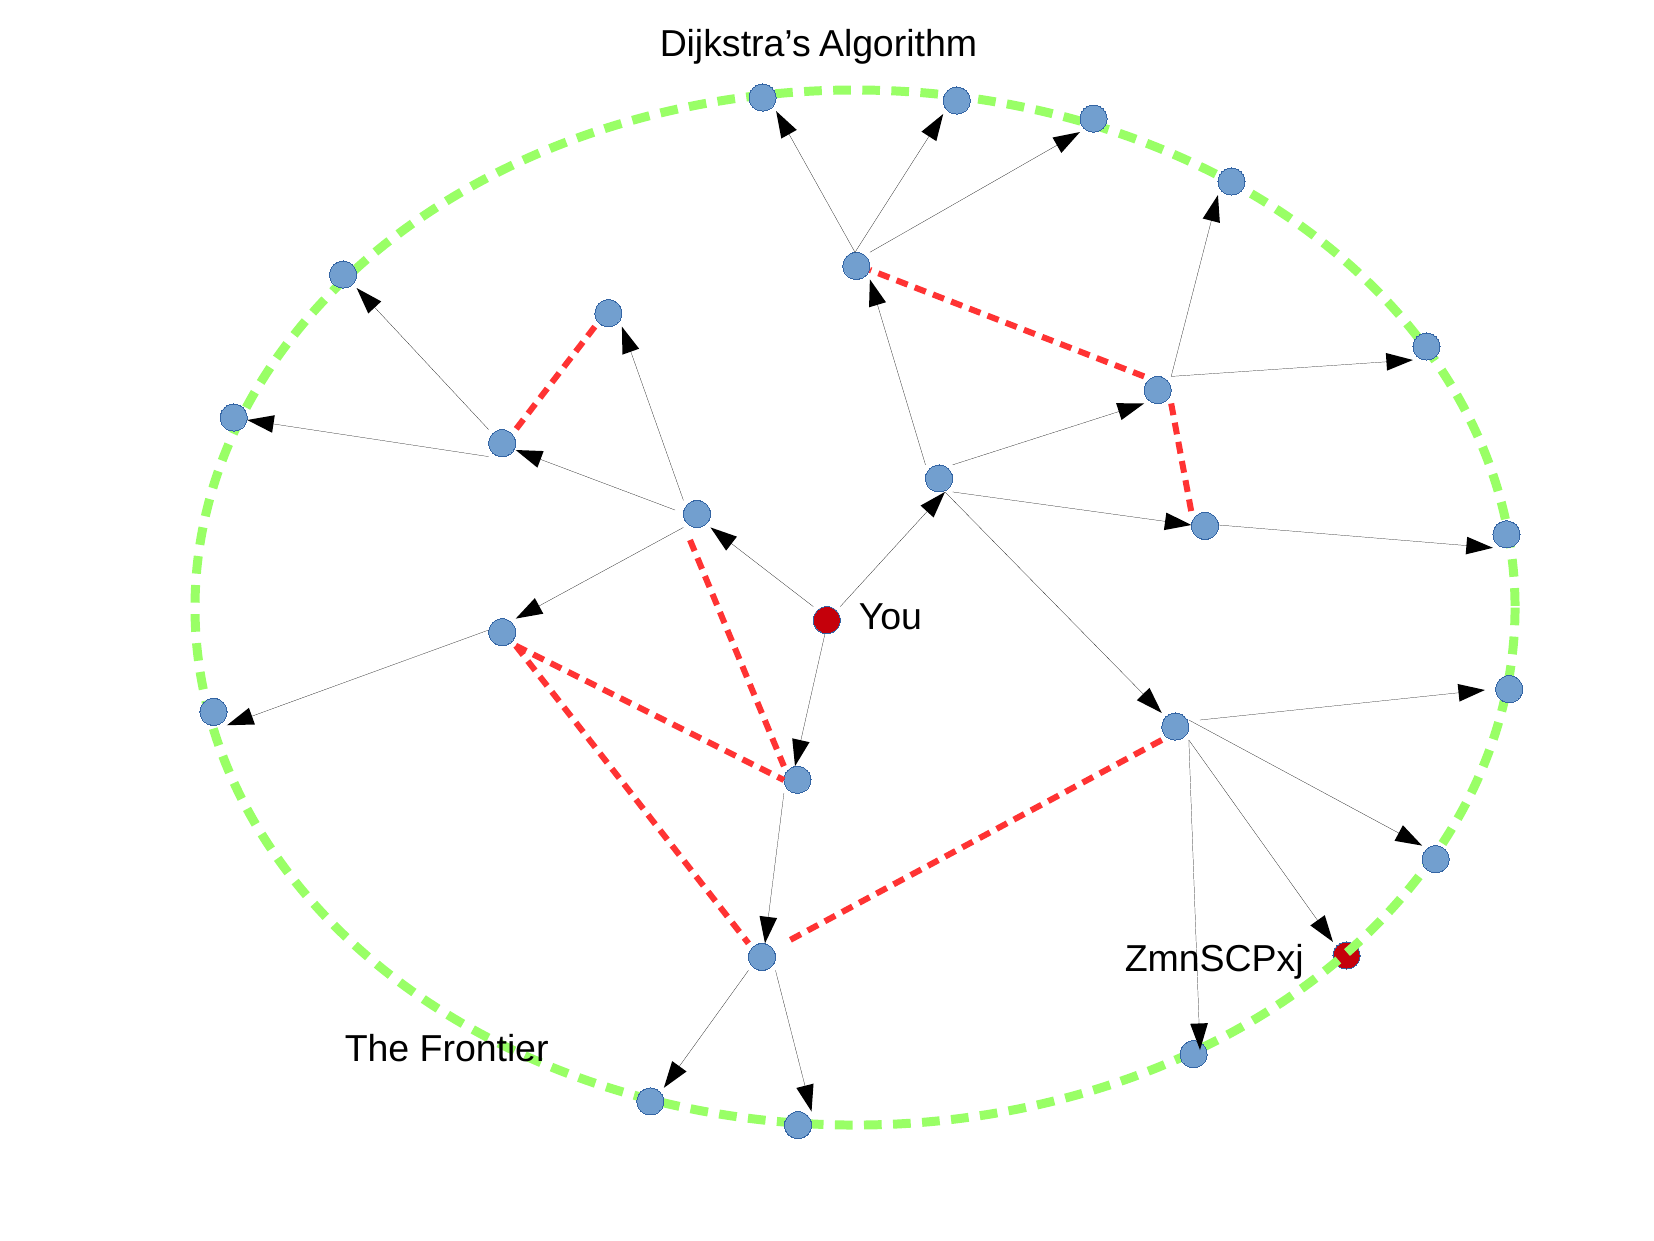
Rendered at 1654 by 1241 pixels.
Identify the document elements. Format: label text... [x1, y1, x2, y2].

text_box Dijkstra’s Algorithm [645, 15, 1006, 72]
text_box [943, 86, 971, 115]
text_box [1144, 376, 1172, 404]
text_box You [844, 588, 856, 601]
text_box [220, 403, 248, 432]
text_box [1422, 845, 1450, 873]
text_box ZmnSCPxj [1110, 930, 1197, 987]
text_box [636, 1087, 664, 1115]
text_box [1217, 167, 1246, 196]
text_box ZmnSCPxj [1196, 930, 1321, 987]
text_box [1495, 675, 1523, 703]
text_box [683, 500, 711, 528]
text_box [594, 299, 622, 327]
text_box You [844, 588, 946, 646]
text_box [1180, 1040, 1208, 1068]
text_box [488, 618, 516, 646]
text_box [813, 606, 841, 634]
text_box [1191, 512, 1219, 540]
text_box [784, 1111, 812, 1139]
text_box [784, 766, 812, 794]
text_box [1332, 941, 1361, 970]
text_box [842, 252, 870, 280]
text_box [748, 943, 776, 971]
text_box [329, 260, 357, 289]
text_box The Frontier [330, 1020, 586, 1077]
text_box [749, 83, 777, 112]
text_box [925, 464, 953, 492]
text_box [1492, 520, 1521, 548]
text_box [1080, 105, 1108, 133]
text_box [488, 429, 516, 457]
text_box [199, 698, 228, 726]
text_box [1161, 712, 1189, 741]
text_box [1412, 332, 1441, 361]
